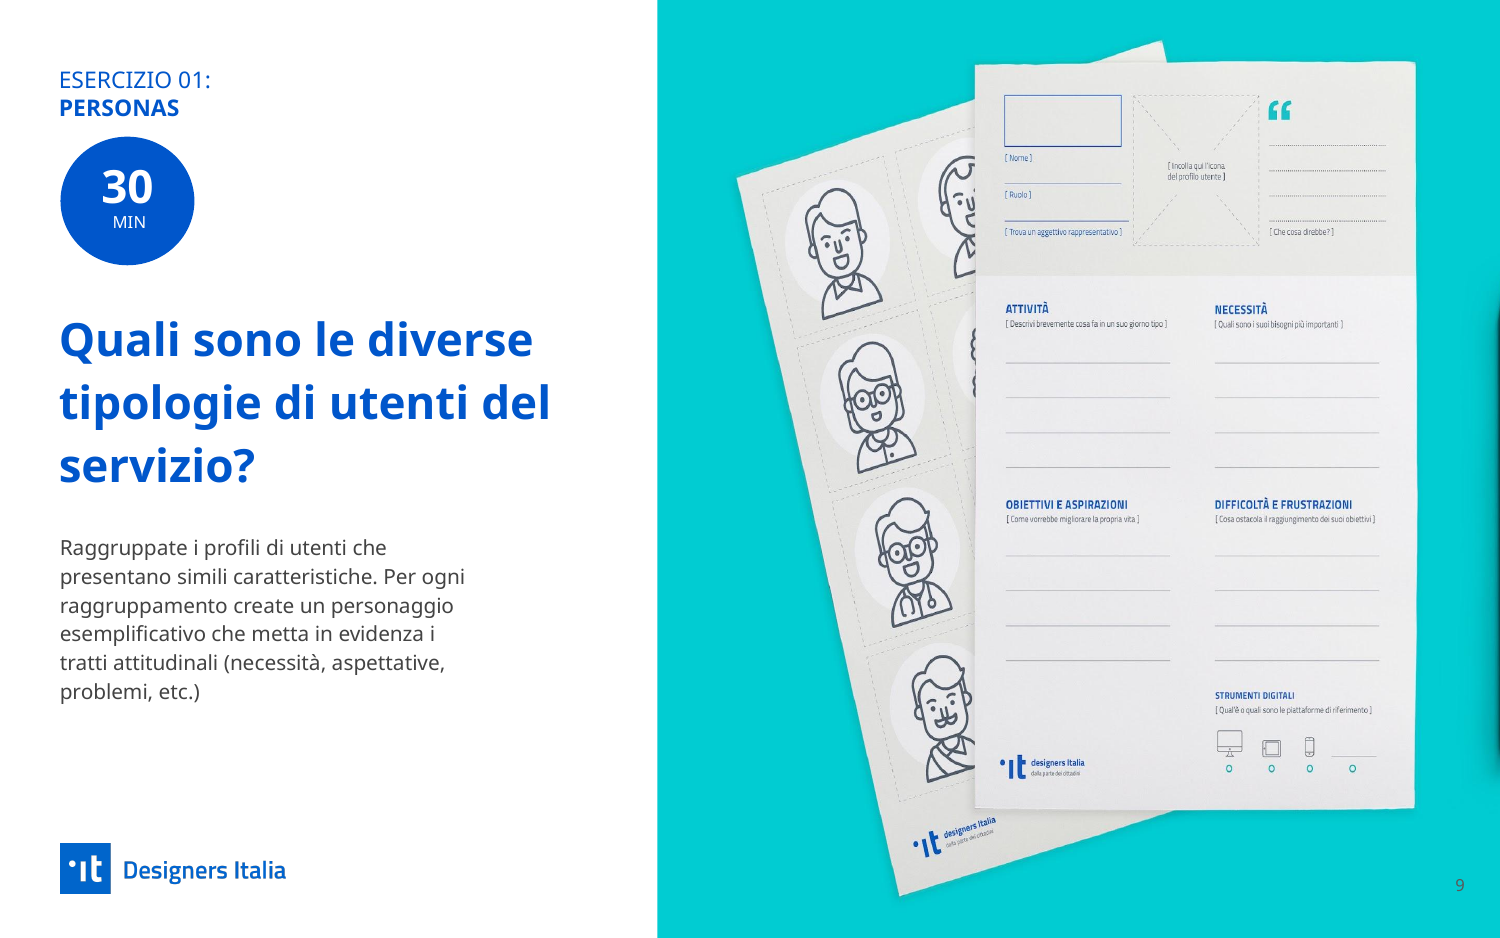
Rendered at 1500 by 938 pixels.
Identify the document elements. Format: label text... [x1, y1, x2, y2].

slide_number <number> [1389, 849, 1480, 922]
text_box ESERCIZIO 01: PERSONAS [43, 50, 344, 140]
picture [657, 0, 1500, 938]
text_box 30 [136, 175, 145, 196]
text_box MIN [93, 196, 165, 241]
picture [60, 843, 299, 894]
text_box Quali sono le diverse tipologie di utenti del servizio? [43, 287, 568, 517]
text_box [60, 153, 195, 266]
text_box Raggruppate i profili di utenti che presentano simili caratteristiche. Per ogni raggruppamento create un personaggio esemplificativo che metta in evidenza i tratti attitudinali (necessità, aspettative, problemi, etc.) [44, 516, 491, 723]
text_box [91, 136, 164, 147]
text_box 30 [82, 147, 173, 196]
